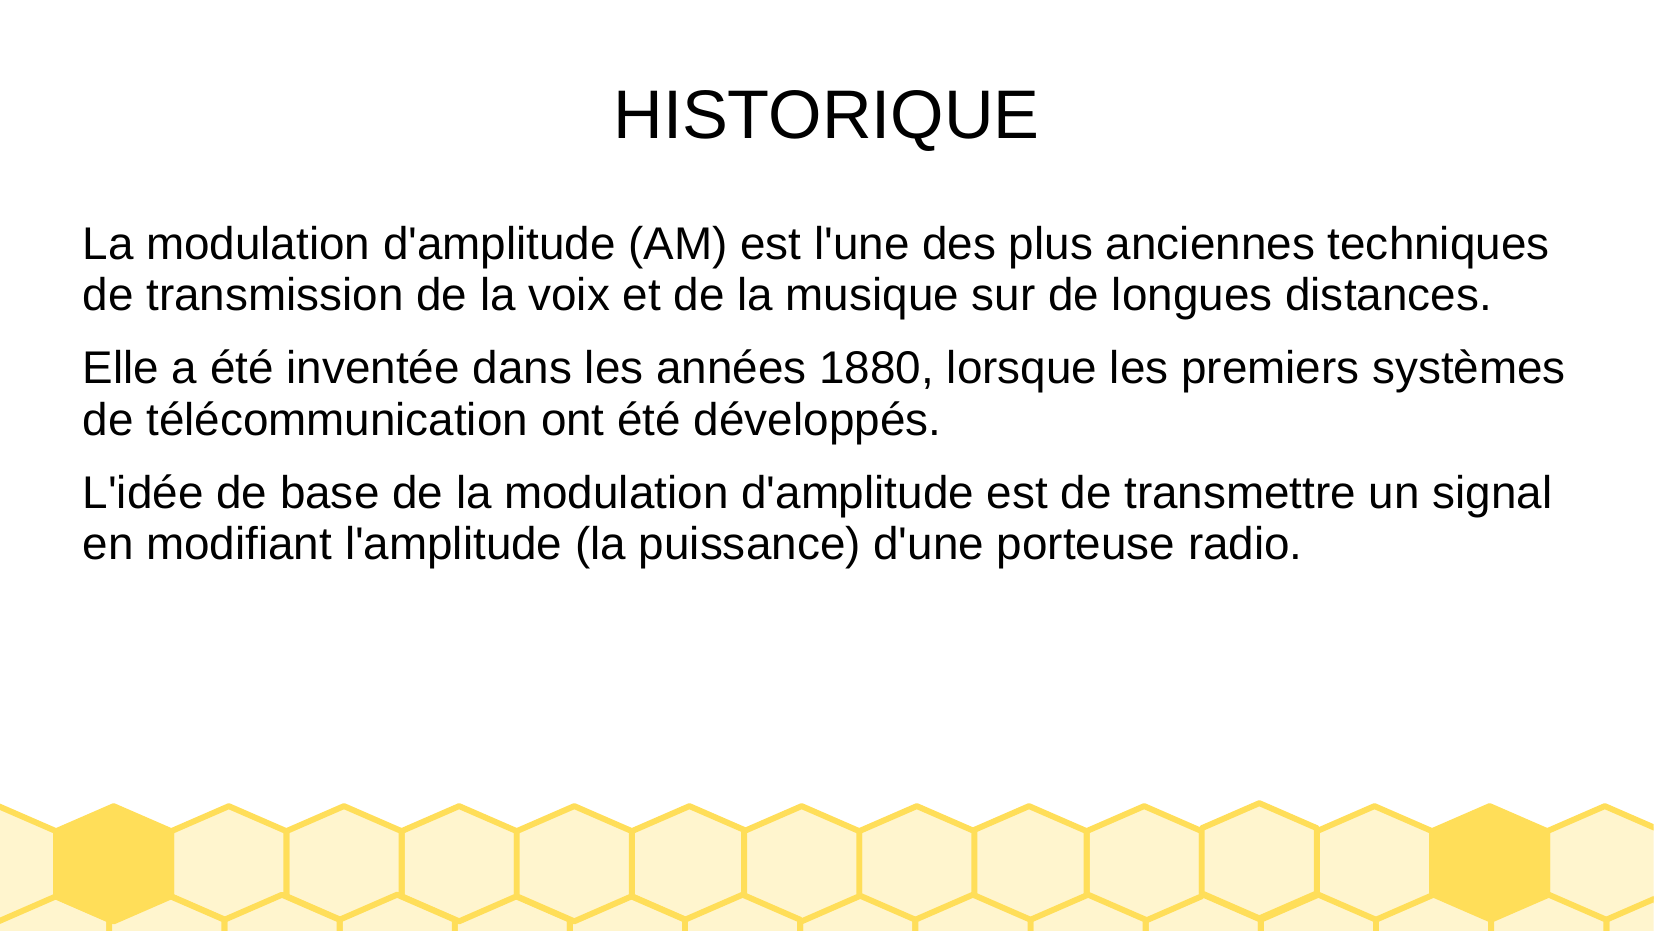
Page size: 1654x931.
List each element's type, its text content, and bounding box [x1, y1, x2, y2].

list La modulation d'amplitude (AM) est l'une des plus anciennes techniques de transmission de la voix et de la musique sur de longues distances. Elle a été inventée dans les années 1880, lorsque les premiers systèmes de télécommunication ont été développés. L'idée de base de la modulation d'amplitude est de transmettre un signal en modifiant l'amplitude (la puissance) d'une porteuse radio. [82, 217, 1571, 758]
title HISTORIQUE [82, 37, 1571, 193]
